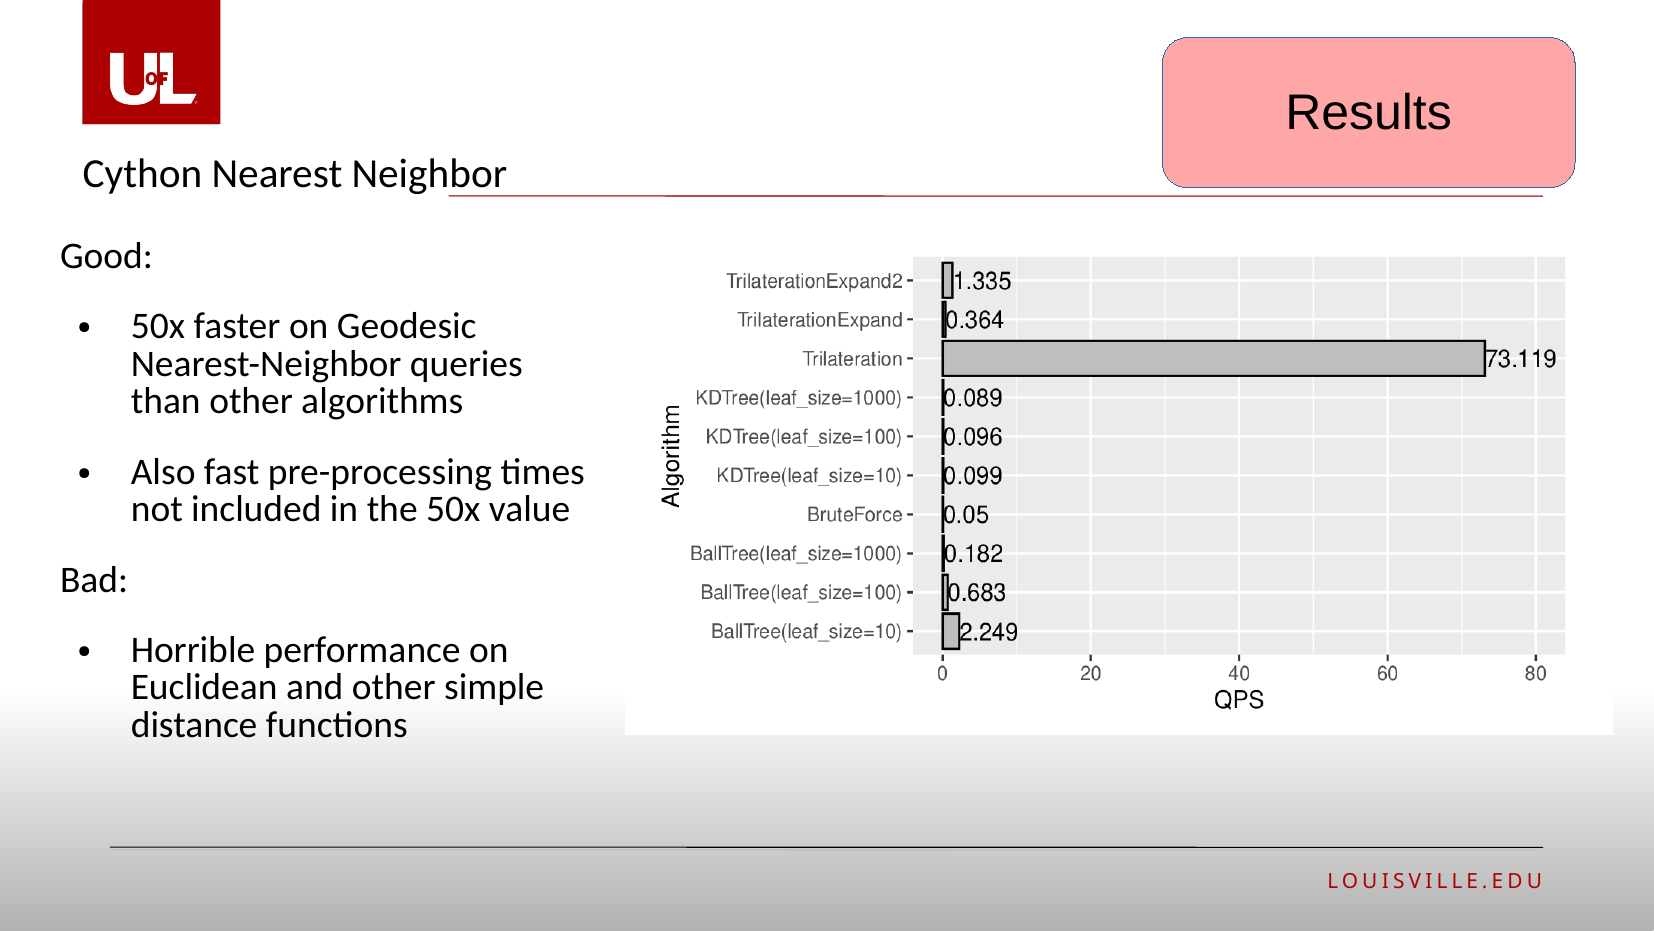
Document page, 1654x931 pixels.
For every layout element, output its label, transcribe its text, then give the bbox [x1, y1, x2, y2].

list Good: 50x faster on Geodesic Nearest-Neighbor queries than other algorithms Also fast pre-processing times not included in the 50x value Bad: Horrible performance on Euclidean and other simple distance functions [60, 240, 596, 796]
text_box Results [1162, 37, 1576, 188]
title Cython Nearest Neighbor [82, 99, 1571, 255]
picture [625, 239, 1613, 736]
picture [110, 52, 198, 99]
